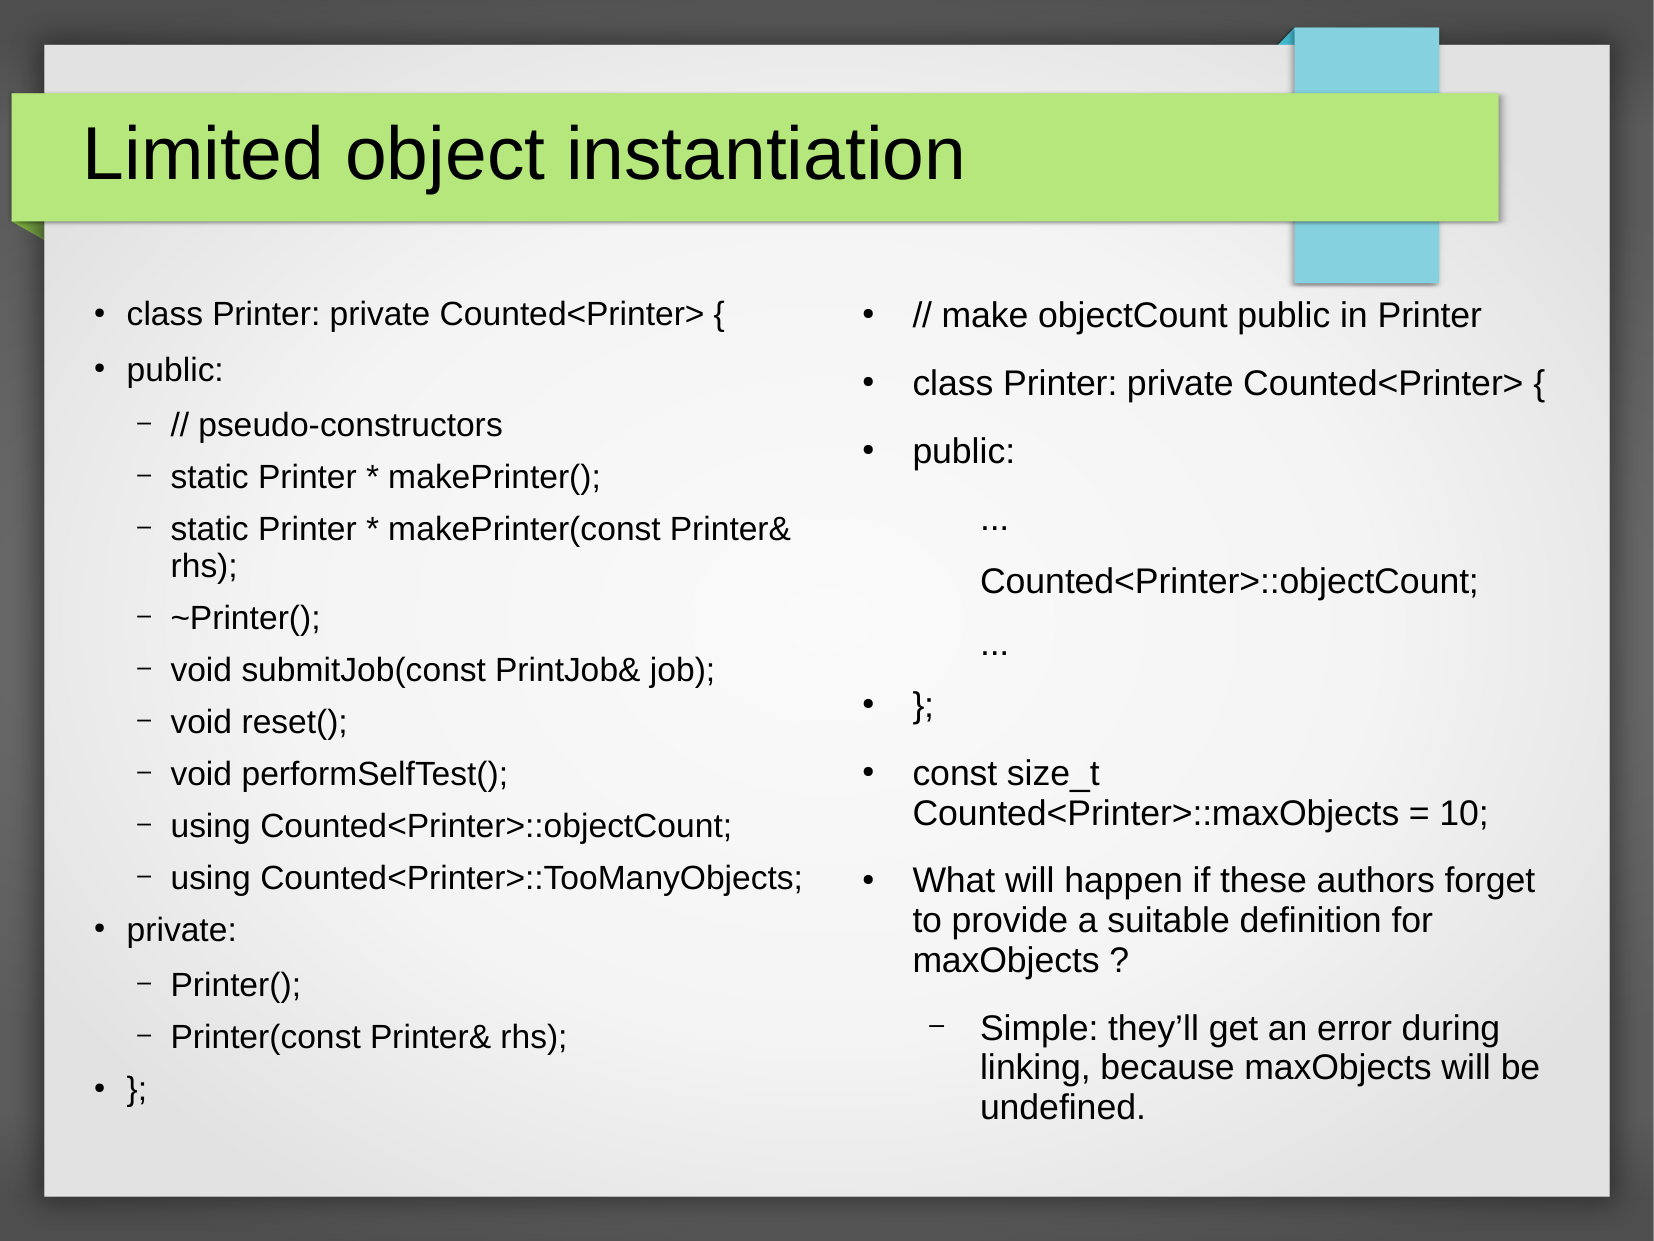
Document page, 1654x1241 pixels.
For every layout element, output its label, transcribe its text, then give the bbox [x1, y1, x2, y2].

title Limited object instantiation [82, 94, 1264, 213]
picture [0, 0, 1654, 1241]
list // make objectCount public in Printer class Printer: private Counted<Printer> { public: ... Counted<Printer>::objectCount; ... }; const size_t Counted<Printer>::maxObjects = 10; What will happen if these authors forget to provide a suitable definition for maxObjects ? Simple: they’ll get an error during linking, because maxObjects will be undefined. [845, 295, 1572, 1130]
list class Printer: private Counted<Printer> { public: // pseudo-constructors static Printer * makePrinter(); static Printer * makePrinter(const Printer& rhs); ~Printer(); void submitJob(const PrintJob& job); void reset(); void performSelfTest(); using Counted<Printer>::objectCount; using Counted<Printer>::TooManyObjects; private: Printer(); Printer(const Printer& rhs); }; [82, 295, 809, 1130]
